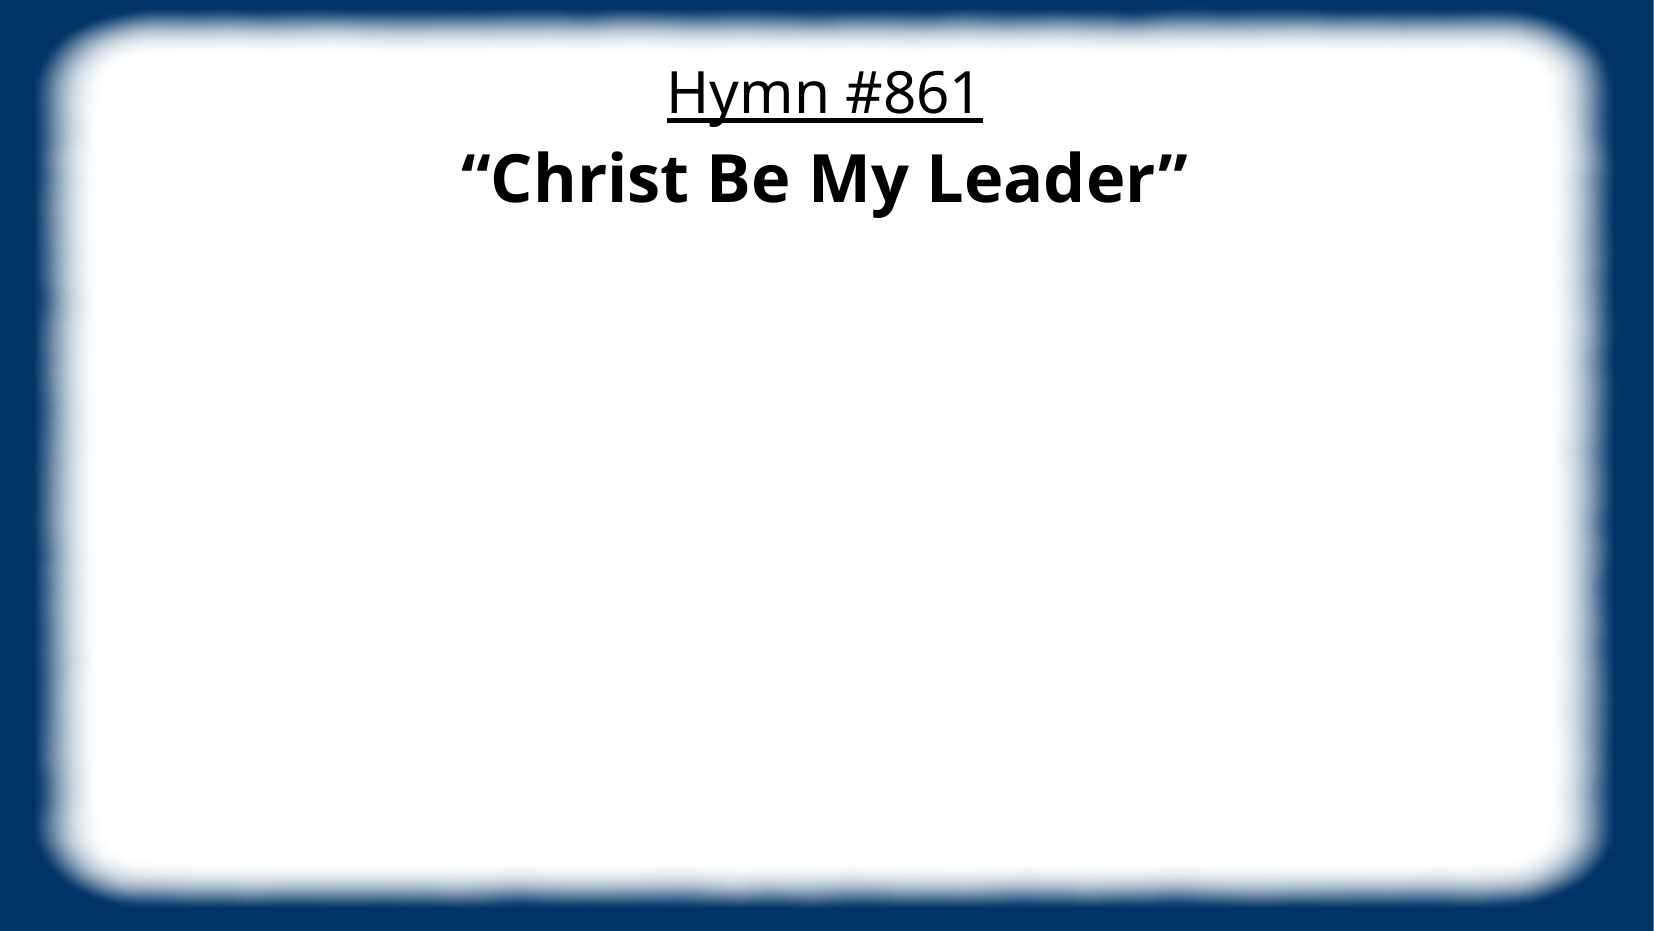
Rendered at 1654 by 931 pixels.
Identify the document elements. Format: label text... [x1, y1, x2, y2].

picture [0, 0, 1654, 931]
text_box Hymn #861 “Christ Be My Leader” [90, 44, 1561, 226]
